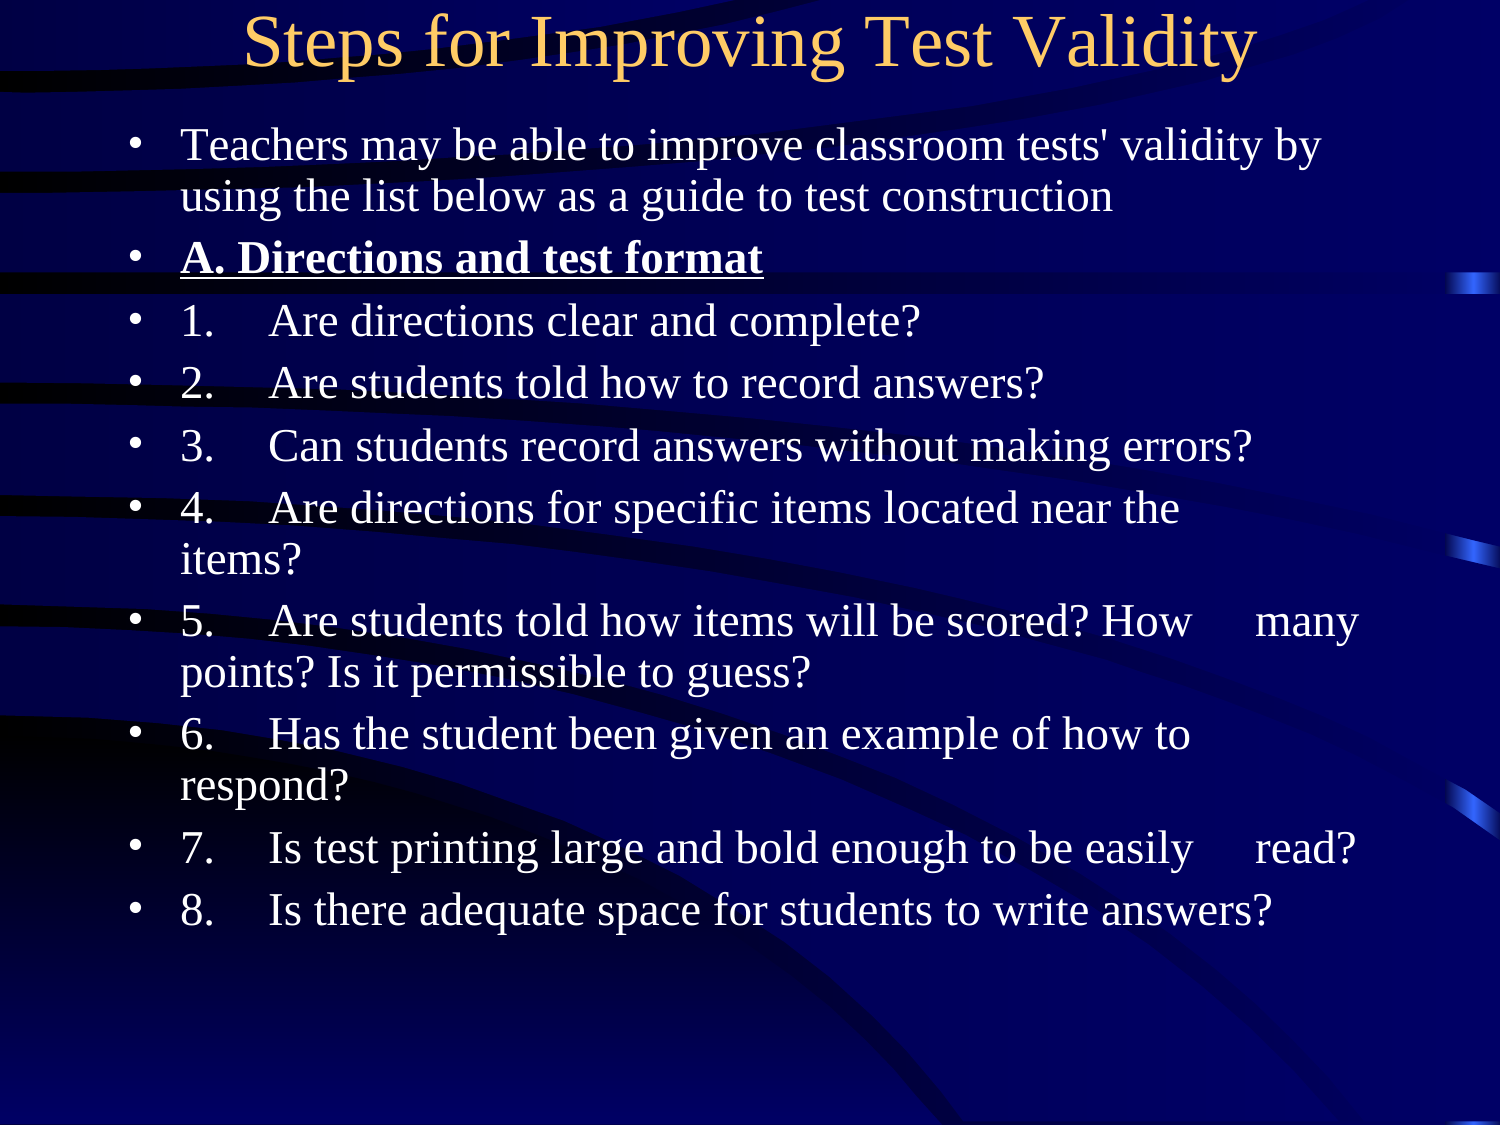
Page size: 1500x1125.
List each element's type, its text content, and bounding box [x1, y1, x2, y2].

title Steps for Improving Test Validity [112, 0, 1388, 112]
list Teachers may be able to improve classroom tests' validity by using the list below as a guide to test construction A. Directions and test format 1. Are directions clear and complete? 2. Are students told how to record answers? 3. Can students record answers without making errors? 4. Are directions for specific items located near the items? 5. Are students told how items will be scored? How many points? Is it permissible to guess? 6. Has the student been given an example of how to respond? 7. Is test printing large and bold enough to be easily read? 8. Is there adequate space for students to write answers? [112, 112, 1388, 1000]
